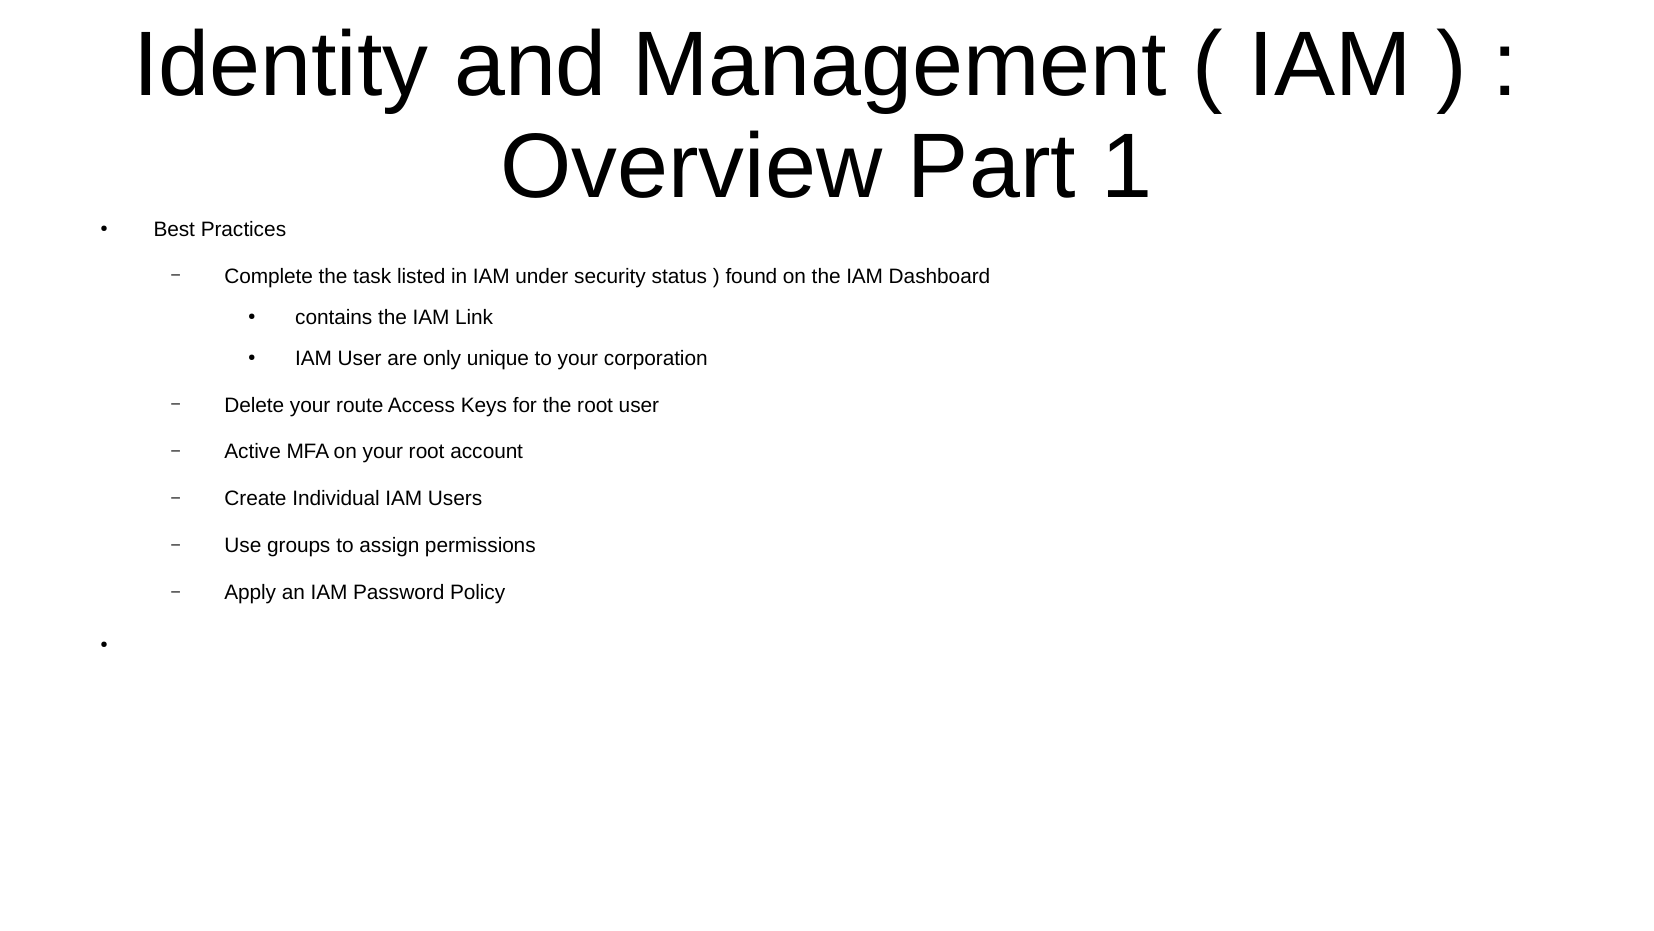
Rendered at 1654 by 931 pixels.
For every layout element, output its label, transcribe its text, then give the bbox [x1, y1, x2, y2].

list Best Practices Complete the task listed in IAM under security status ) found on the IAM Dashboard contains the IAM Link IAM User are only unique to your corporation Delete your route Access Keys for the root user Active MFA on your root account Create Individual IAM Users Use groups to assign permissions Apply an IAM Password Policy [82, 217, 1636, 901]
title Identity and Management ( IAM ) : Overview Part 1 [82, 12, 1571, 217]
